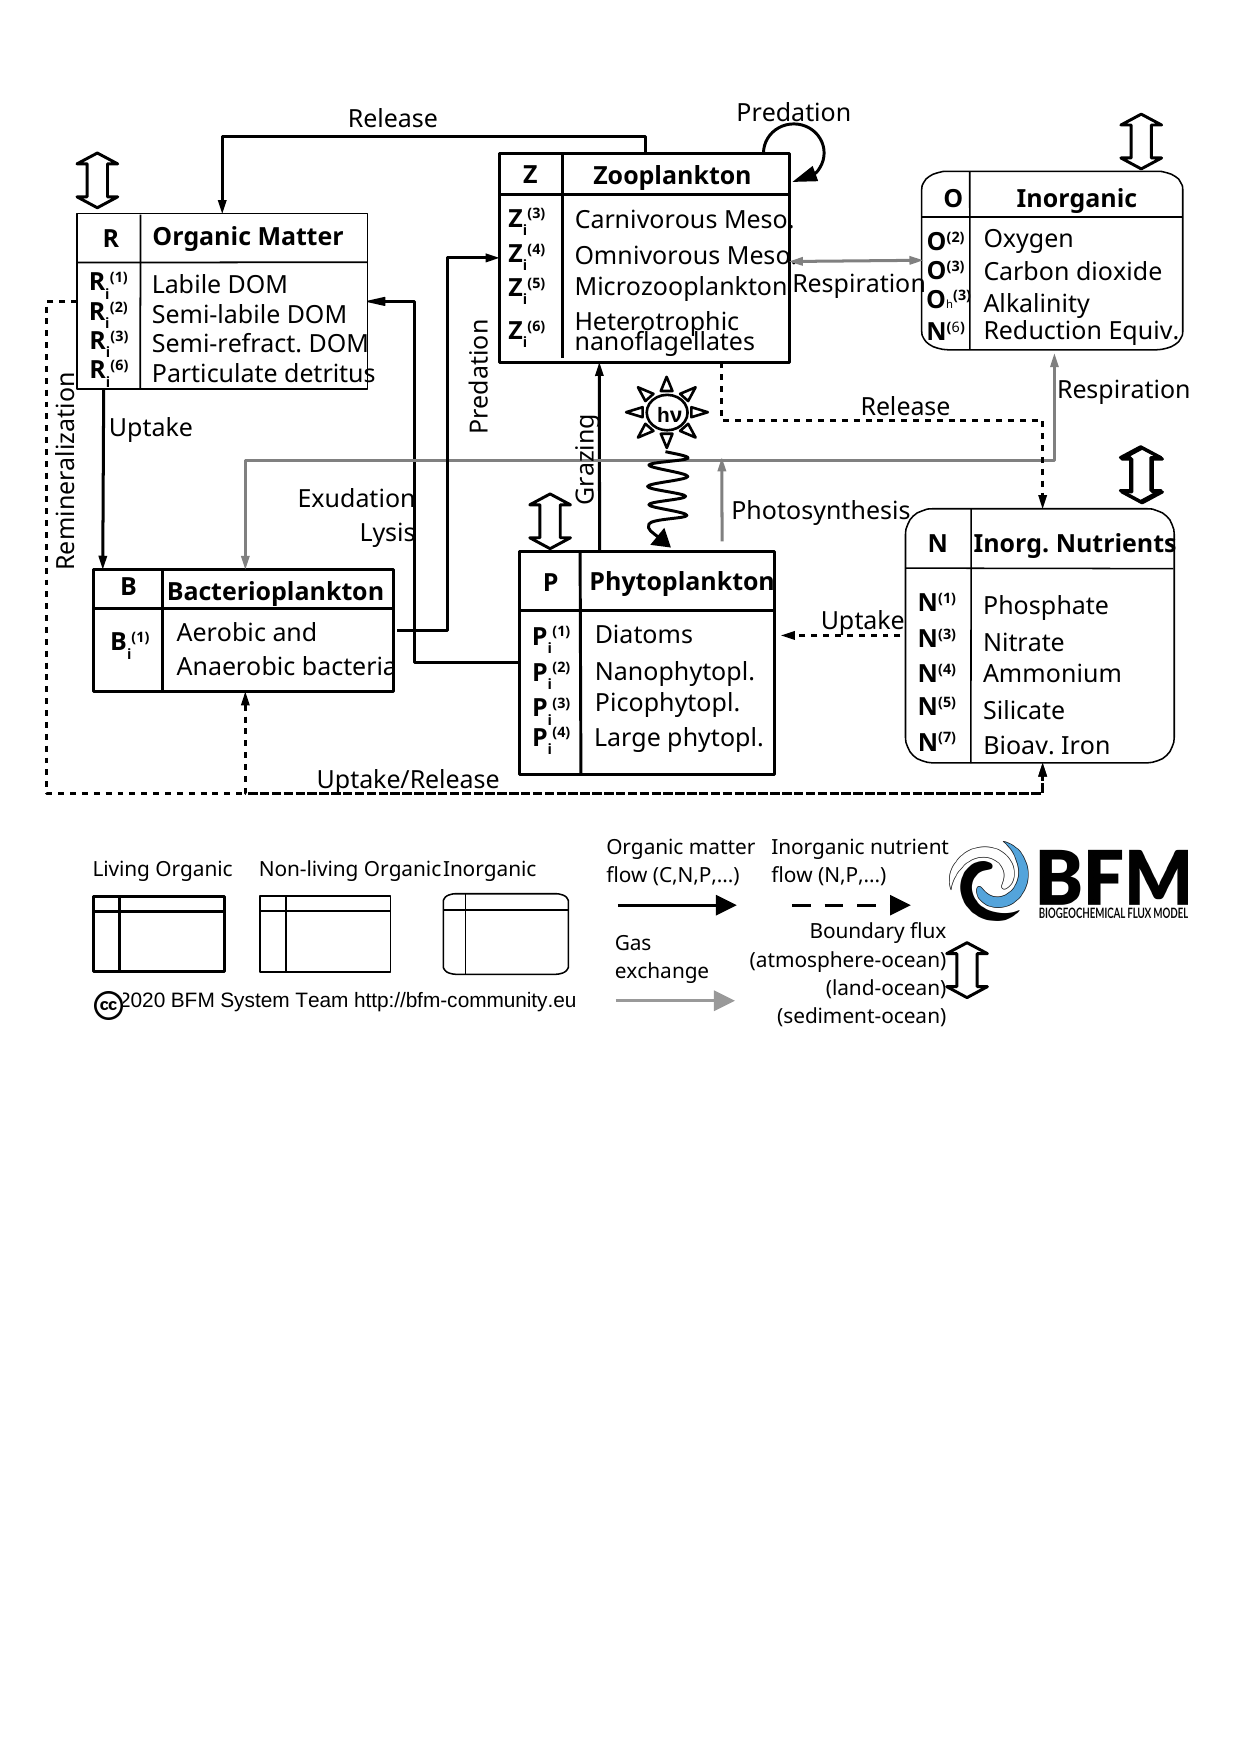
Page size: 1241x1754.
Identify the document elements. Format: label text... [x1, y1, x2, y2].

text_box Uptake [94, 402, 228, 452]
text_box Pi(1) [528, 616, 575, 660]
text_box O(2) [924, 219, 967, 246]
text_box Non-living Organic [291, 845, 457, 891]
picture [94, 991, 123, 1020]
text_box Ammonium [983, 638, 1110, 673]
text_box Predation [721, 87, 904, 137]
text_box Phosphate [983, 570, 1101, 605]
text_box Pi(2) [528, 660, 575, 686]
text_box [637, 430, 649, 438]
text_box Exudation Lysis [416, 473, 424, 572]
text_box Pi(4) [528, 715, 575, 763]
text_box Zi(5) [504, 272, 550, 306]
text_box Uptake/Release [301, 754, 510, 812]
text_box N(6) [924, 307, 967, 354]
text_box Inorganic [427, 846, 641, 891]
text_box Particulate detritus [151, 358, 261, 387]
text_box Omnivorous Meso. [574, 240, 717, 269]
text_box Living Organic [77, 845, 291, 891]
text_box N(1) [915, 564, 959, 600]
text_box O(3) [931, 264, 940, 276]
text_box Carnivorous Meso. [574, 205, 717, 233]
text_box Labile DOM [151, 270, 260, 298]
text_box Semi-labile DOM [151, 299, 260, 328]
text_box Grazing [559, 386, 609, 521]
text_box Zi(4) [504, 240, 550, 270]
text_box Heterotrophic [574, 306, 726, 326]
text_box O(3) [924, 246, 967, 293]
text_box Oh(3) [931, 293, 940, 305]
text_box Nanophytopl. [594, 634, 713, 674]
text_box Alkalinity [983, 283, 1168, 311]
text_box N(4) [915, 635, 959, 677]
text_box O [942, 176, 965, 219]
text_box Carbon dioxide [983, 251, 1168, 283]
text_box Release [845, 381, 992, 439]
text_box 2020 BFM System Team http://bfm-community.eu [81, 981, 595, 1020]
text_box Pi(3) [528, 686, 575, 715]
text_box Ri(1) [84, 267, 133, 296]
text_box Ri(6) [85, 355, 133, 389]
text_box Gas exchange [592, 920, 732, 993]
text_box Organic Matter [152, 219, 347, 253]
text_box Z [521, 157, 539, 191]
text_box Reduction Equiv. [983, 311, 1168, 350]
text_box Picophytopl. [594, 681, 713, 717]
text_box [626, 407, 642, 418]
text_box [684, 433, 696, 438]
text_box O(2) [931, 235, 940, 246]
text_box Exudation Lysis [282, 473, 413, 572]
text_box Silicate [983, 675, 1090, 710]
text_box Respiration [777, 262, 788, 308]
text_box N(7) [916, 703, 959, 746]
text_box Oxygen [983, 220, 1168, 251]
text_box N(3) [940, 600, 959, 635]
text_box Ri(2) [84, 296, 133, 330]
picture [949, 841, 1188, 921]
text_box [660, 376, 673, 392]
text_box P [541, 557, 561, 605]
text_box Aerobic and Anaerobic bacteria [176, 632, 368, 667]
text_box B [117, 569, 140, 603]
text_box Respiration [791, 262, 920, 308]
text_box Nitrate [983, 607, 1056, 638]
text_box Bacterioplankton [154, 574, 398, 608]
text_box Organic matter flow (C,N,P,...) [601, 824, 745, 897]
text_box Large phytopl. [594, 717, 713, 757]
text_box [698, 409, 708, 416]
text_box Zooplankton [554, 158, 791, 192]
text_box Inorganic [971, 176, 1188, 219]
text_box [637, 387, 650, 395]
text_box Inorg. Nutrients [970, 522, 1180, 564]
text_box Predation [453, 312, 503, 450]
text_box nanoflagellates [574, 326, 742, 355]
text_box Diatoms [594, 614, 686, 634]
text_box R [100, 220, 121, 254]
text_box Release [333, 93, 479, 137]
text_box Oh(3) [927, 276, 970, 323]
text_box Semi-refract. DOM [151, 329, 260, 357]
text_box Microzooplankton [574, 271, 726, 300]
text_box N(5) [915, 677, 959, 710]
text_box Zi(3) [504, 205, 550, 235]
text_box Inorganic nutrient flow (N,P,...) [745, 824, 981, 897]
text_box [684, 387, 696, 392]
text_box Photosynthesis [724, 485, 916, 538]
text_box Zi(6) [504, 316, 550, 350]
text_box Remineralization [39, 369, 90, 586]
text_box Bioav. Iron [983, 710, 1090, 745]
text_box Phytoplankton [586, 556, 779, 605]
text_box Boundary flux (atmosphere-ocean) (land-ocean) (sediment-ocean) [737, 937, 876, 1010]
text_box N [927, 522, 948, 564]
text_box Respiration [1042, 364, 1199, 414]
text_box Bi(1) [107, 621, 154, 666]
text_box Ri(3) [85, 330, 133, 355]
text_box hν [642, 392, 698, 433]
text_box Uptake [806, 595, 940, 645]
text_box [660, 433, 673, 448]
